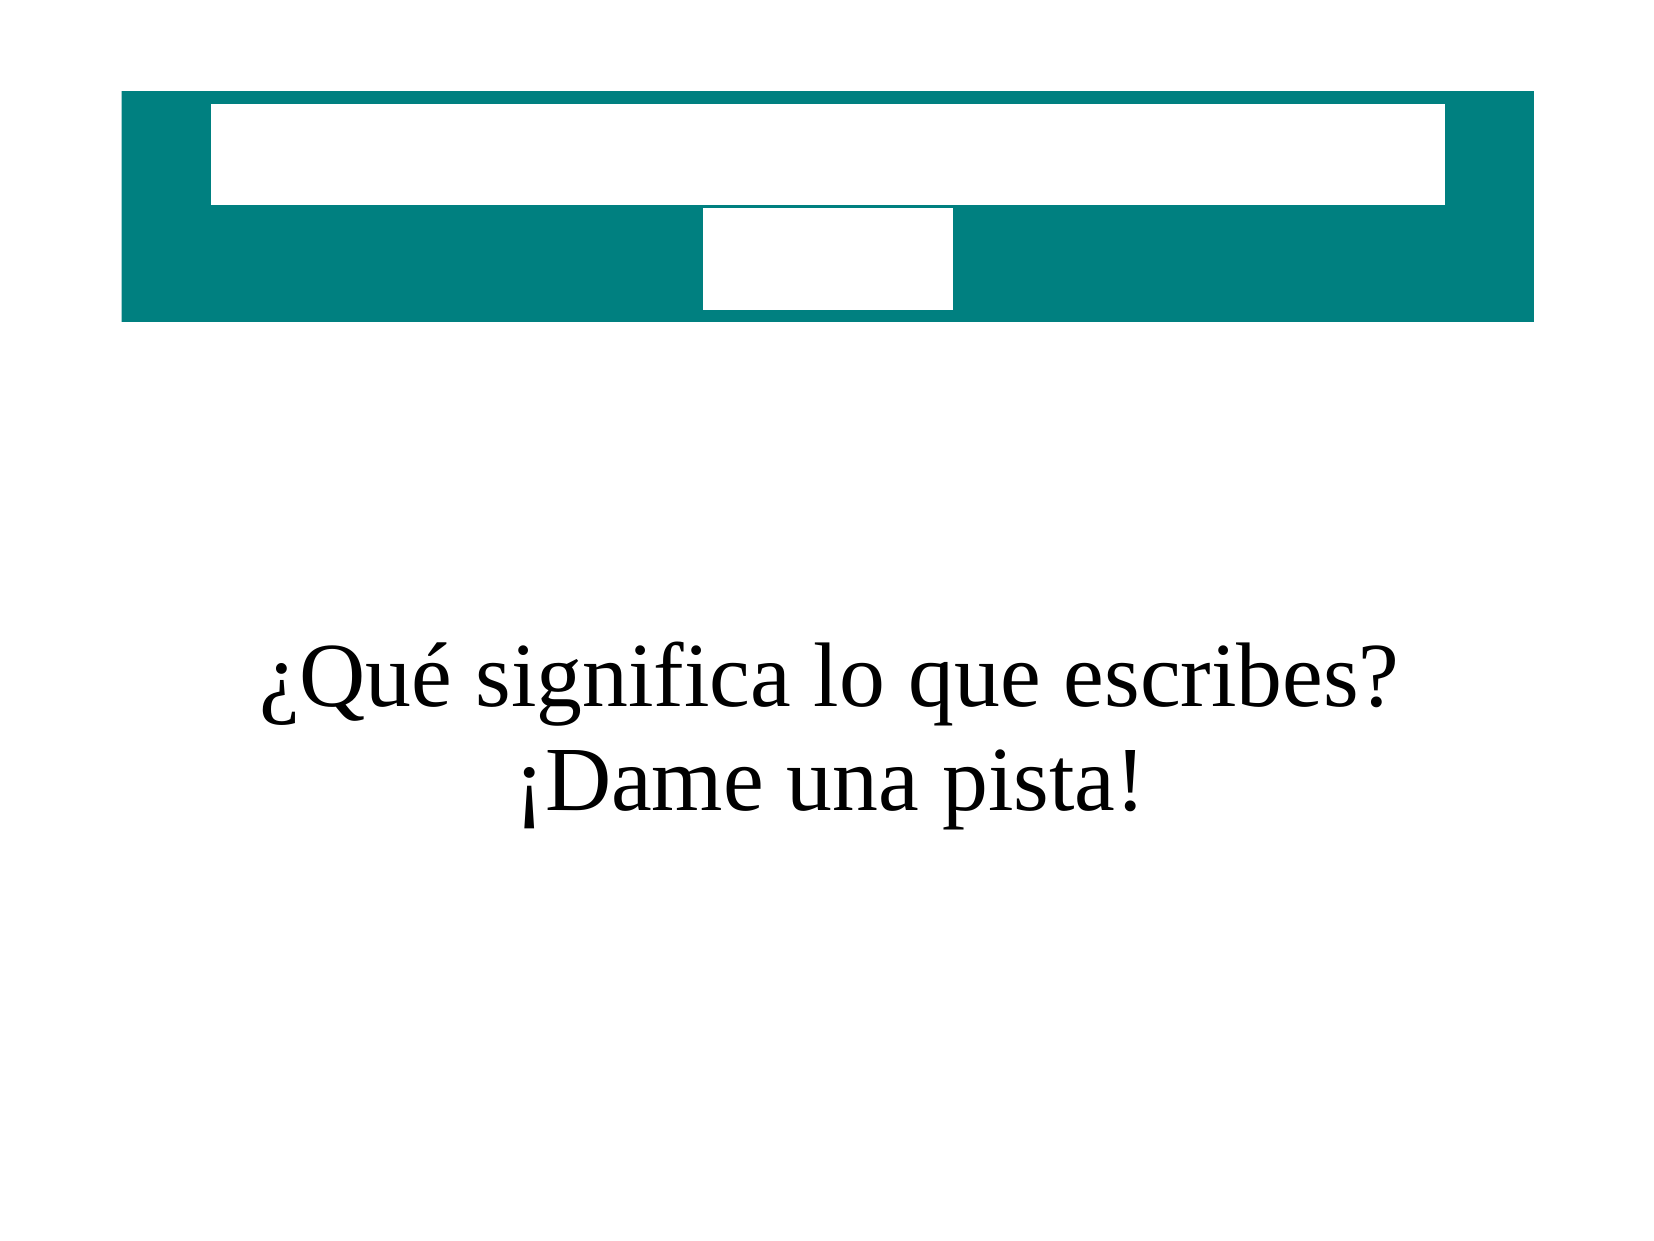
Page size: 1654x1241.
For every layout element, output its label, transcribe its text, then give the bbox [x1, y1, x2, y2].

text_box ¿Qué significa lo que escribes? ¡Dame una pista! [124, 622, 1537, 832]
title Reglas semánticas de escritura de código [121, 91, 1534, 322]
